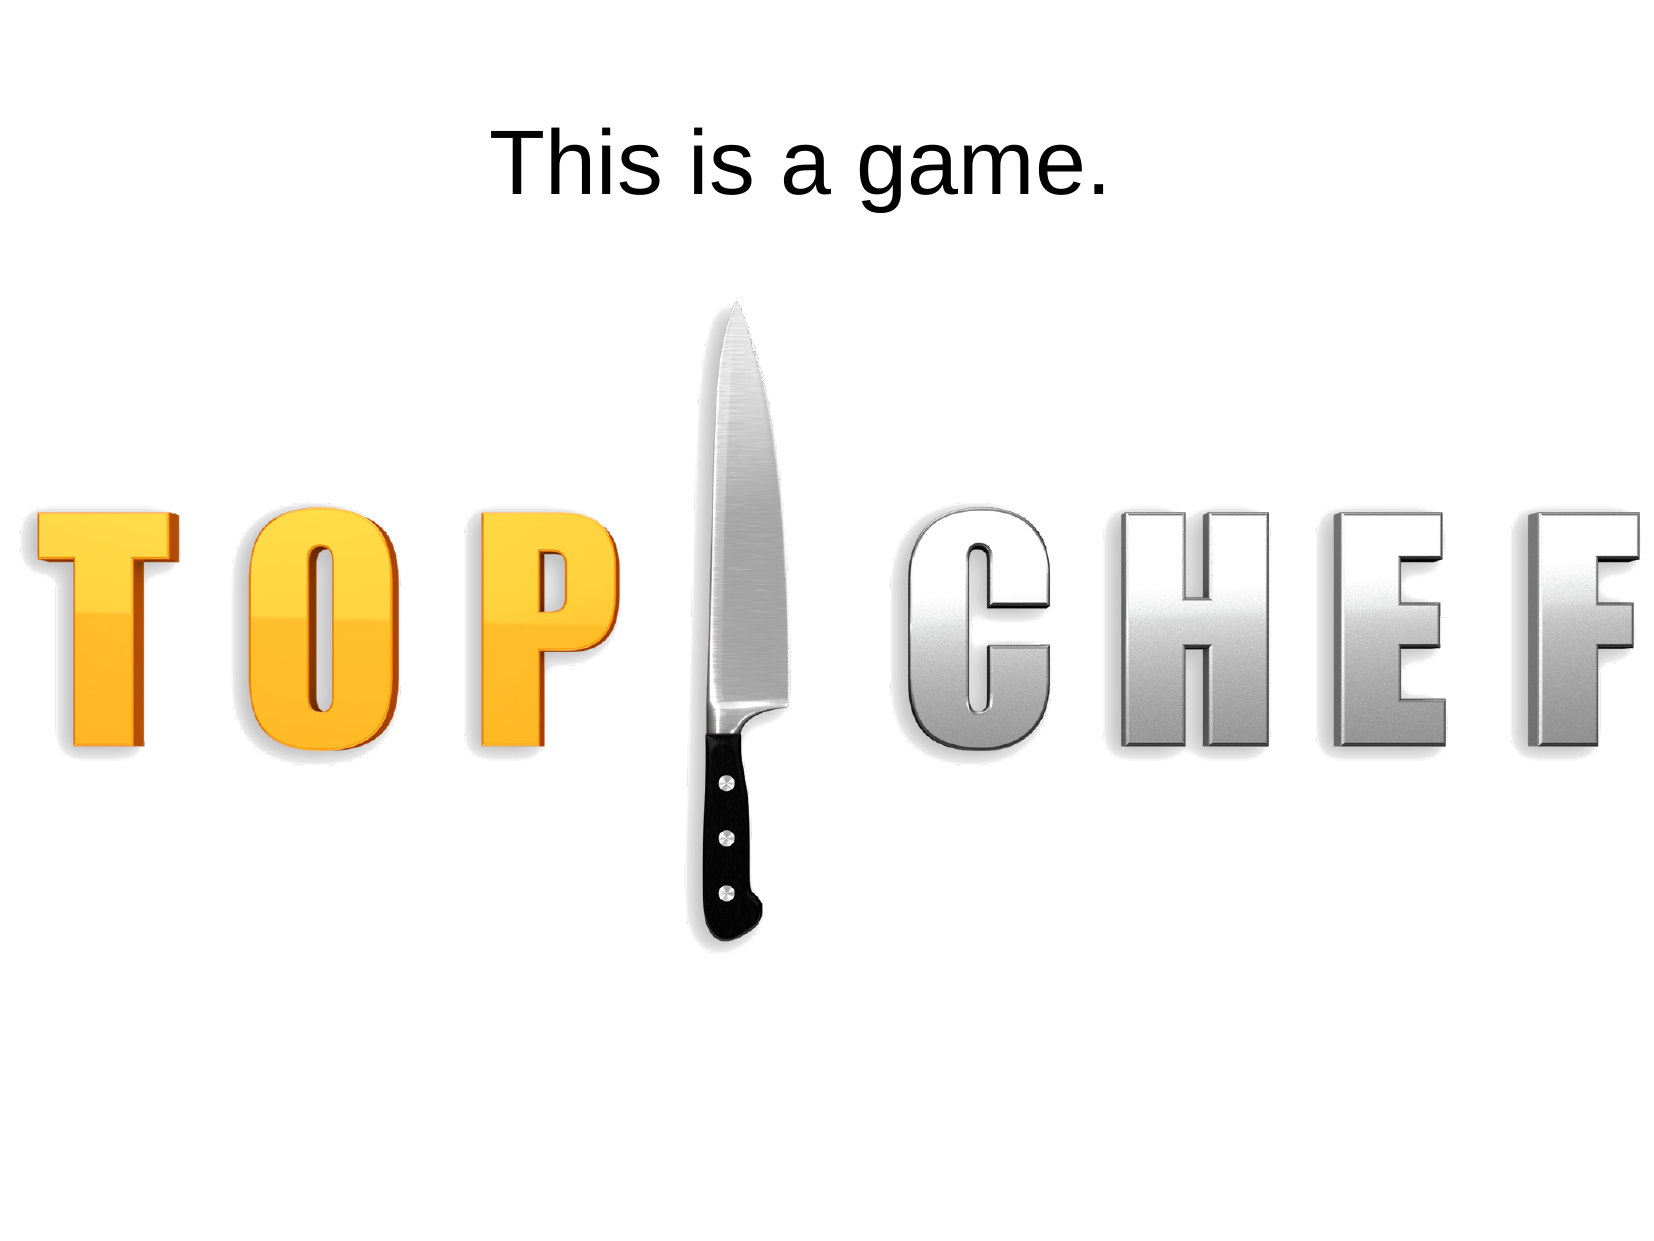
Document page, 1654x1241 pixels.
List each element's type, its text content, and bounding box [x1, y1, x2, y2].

picture [6, 291, 1654, 957]
title This is a game. [82, 59, 1571, 267]
